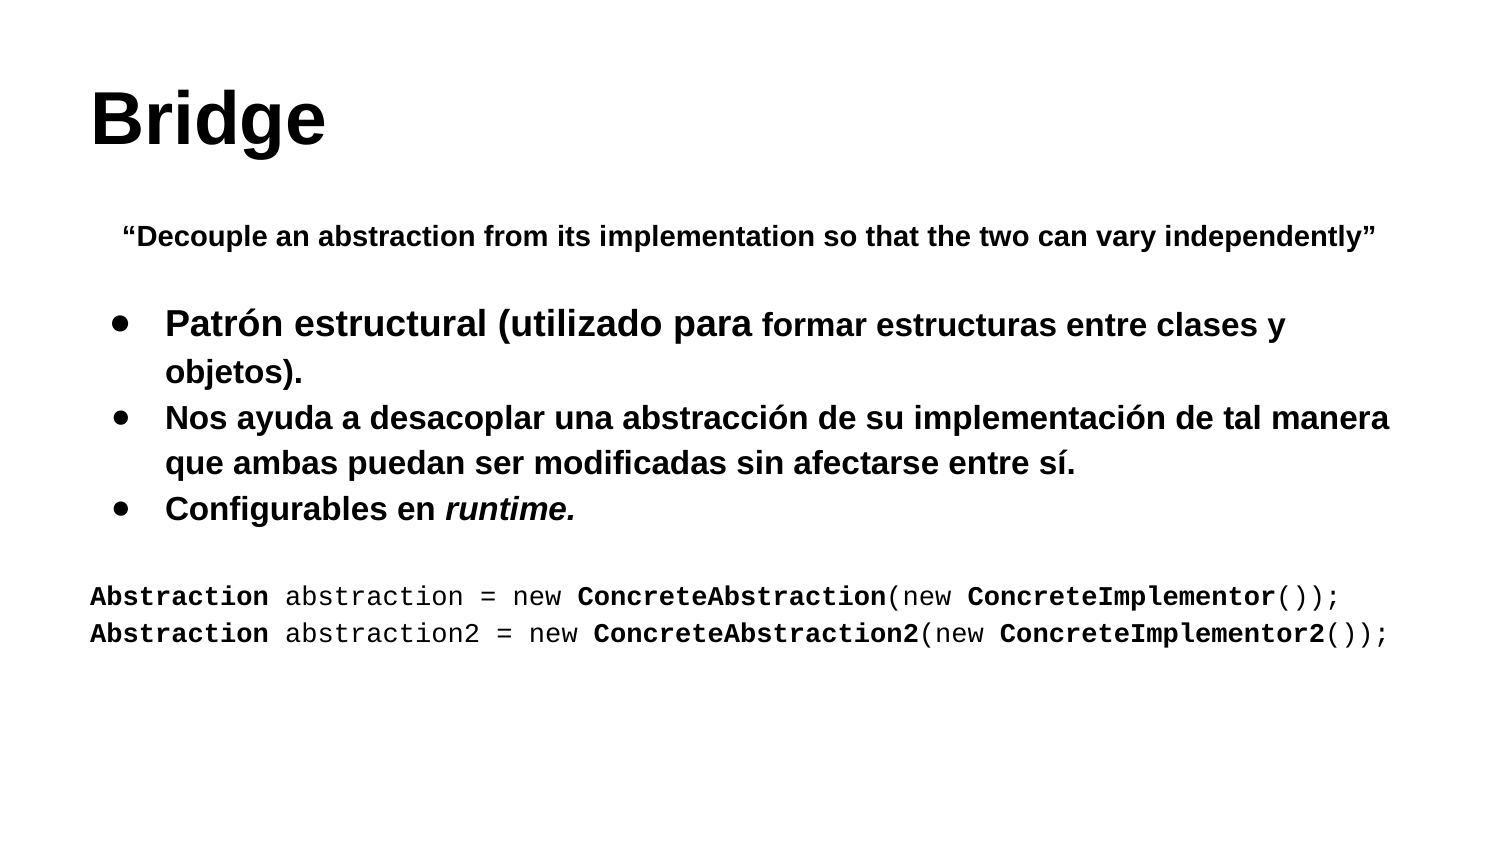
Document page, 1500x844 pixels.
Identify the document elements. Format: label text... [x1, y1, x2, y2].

title Bridge [75, 33, 1425, 175]
list “Decouple an abstraction from its implementation so that the two can vary independently” Patrón estructural (utilizado para formar estructuras entre clases y objetos). Nos ayuda a desacoplar una abstracción de su implementación de tal manera que ambas puedan ser modificadas sin afectarse entre sí. Configurables en runtime. Abstraction abstraction = new ConcreteAbstraction(new ConcreteImplementor()); Abstraction abstraction2 = new ConcreteAbstraction2(new ConcreteImplementor2()); [75, 196, 1425, 808]
